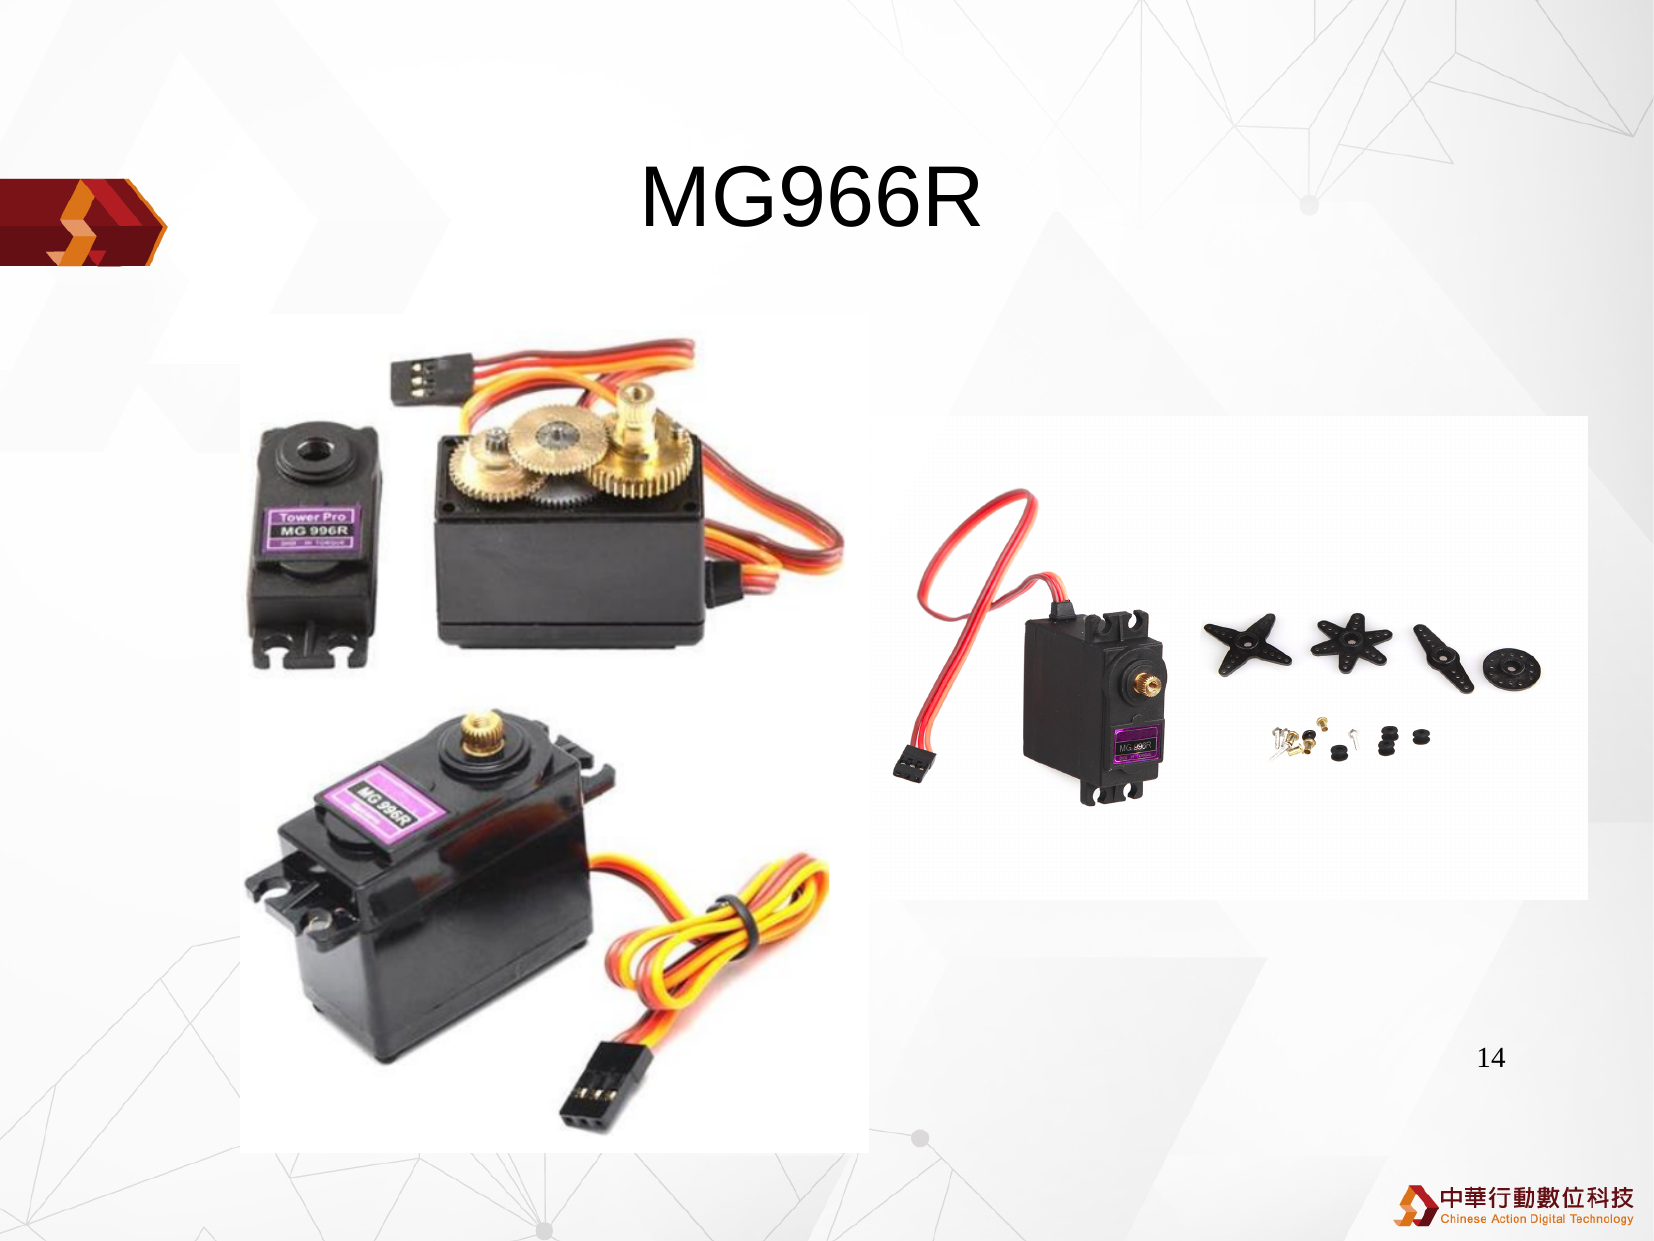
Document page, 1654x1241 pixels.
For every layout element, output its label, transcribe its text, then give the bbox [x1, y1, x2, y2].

title MG966R [118, 112, 1506, 281]
picture [0, 0, 1654, 1241]
